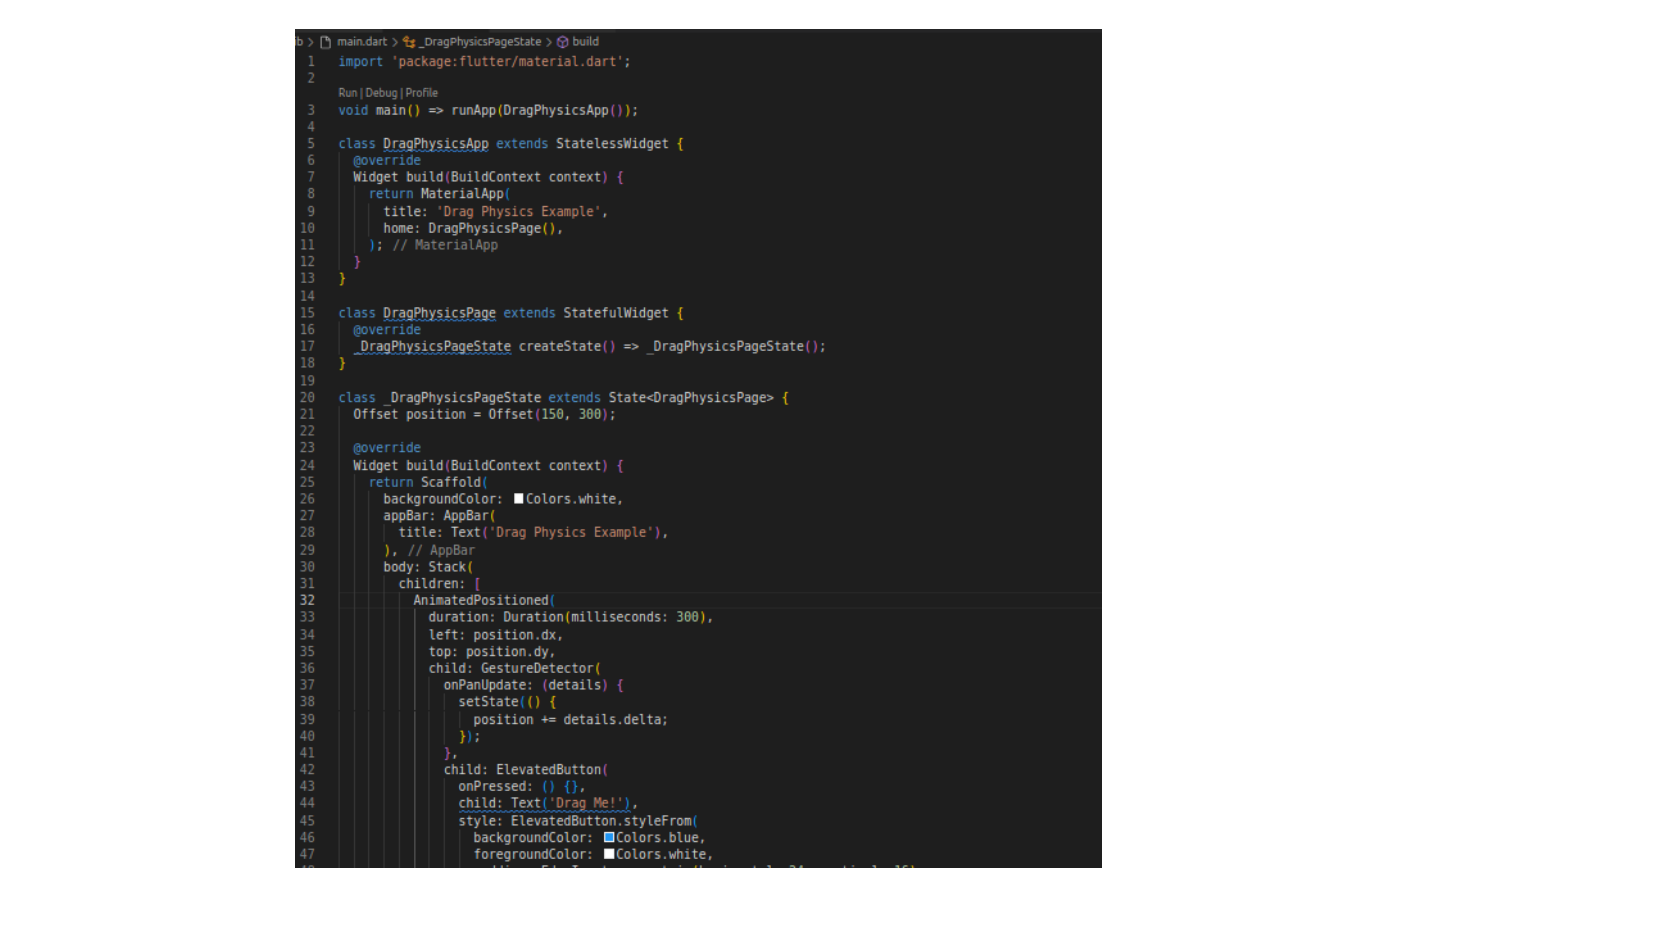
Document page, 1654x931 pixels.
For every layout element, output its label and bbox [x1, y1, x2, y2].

picture [295, 29, 1102, 868]
